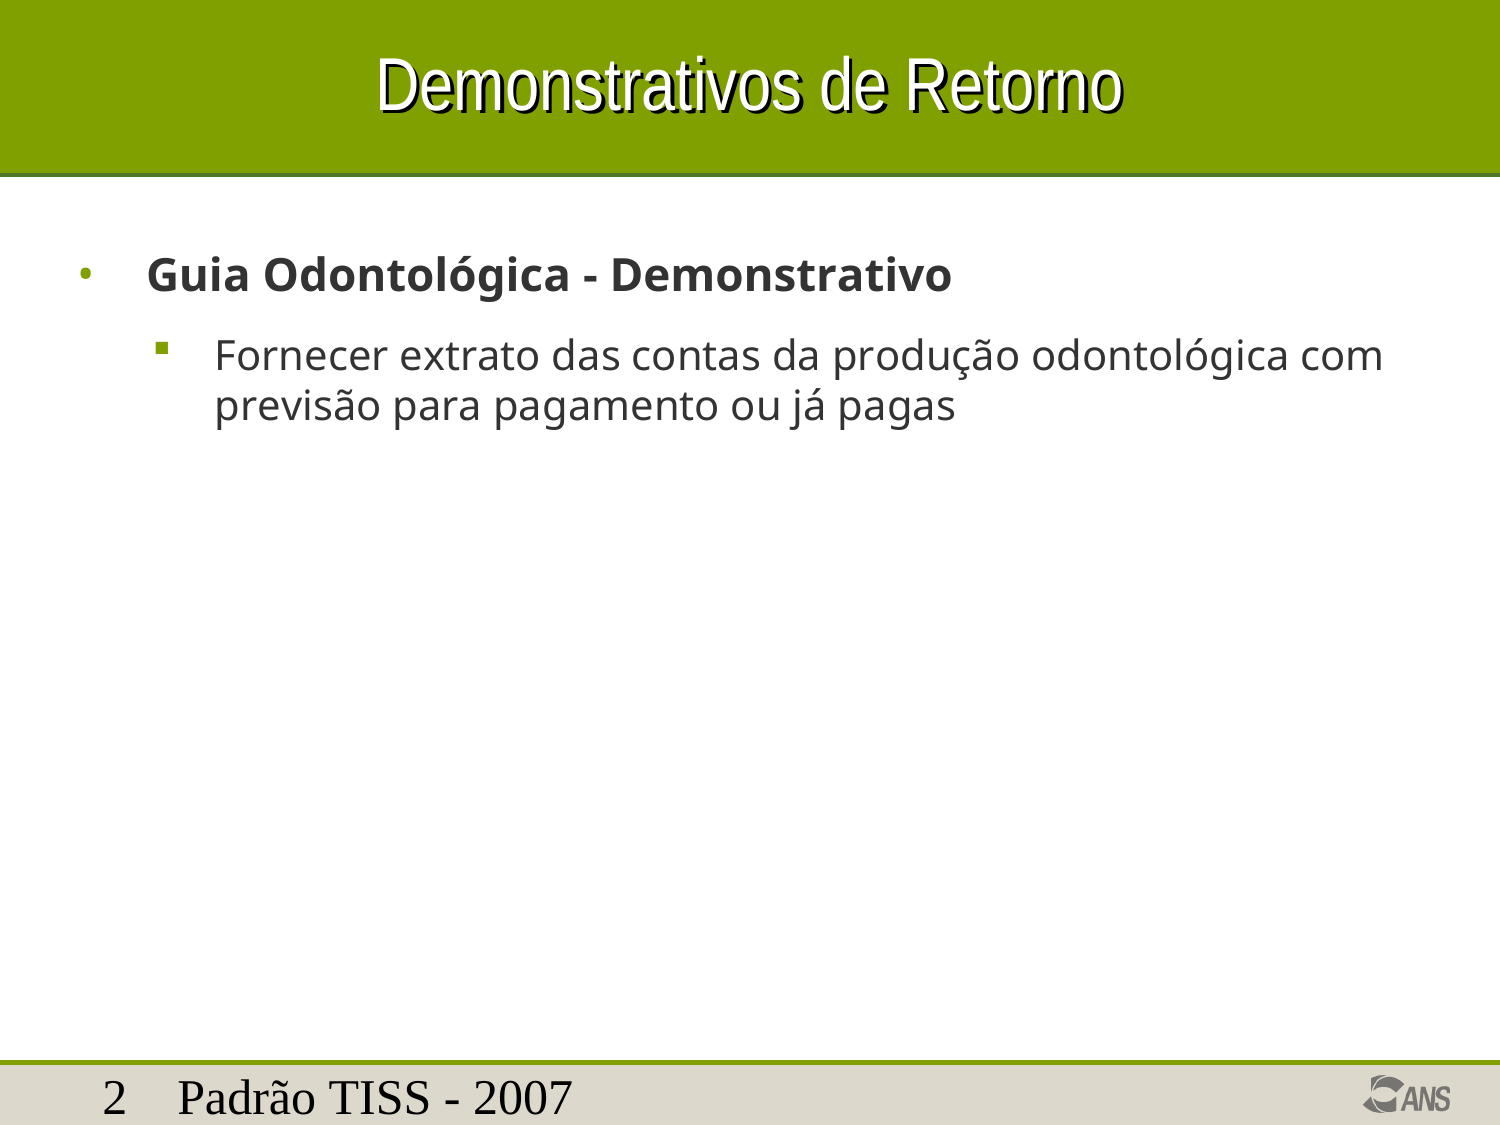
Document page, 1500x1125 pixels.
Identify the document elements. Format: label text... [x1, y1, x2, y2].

picture [1362, 1075, 1450, 1113]
list Guia Odontológica - Demonstrativo Fornecer extrato das contas da produção odontológica com previsão para pagamento ou já pagas [62, 237, 1438, 1038]
title Demonstrativos de Retorno [24, 10, 1475, 161]
